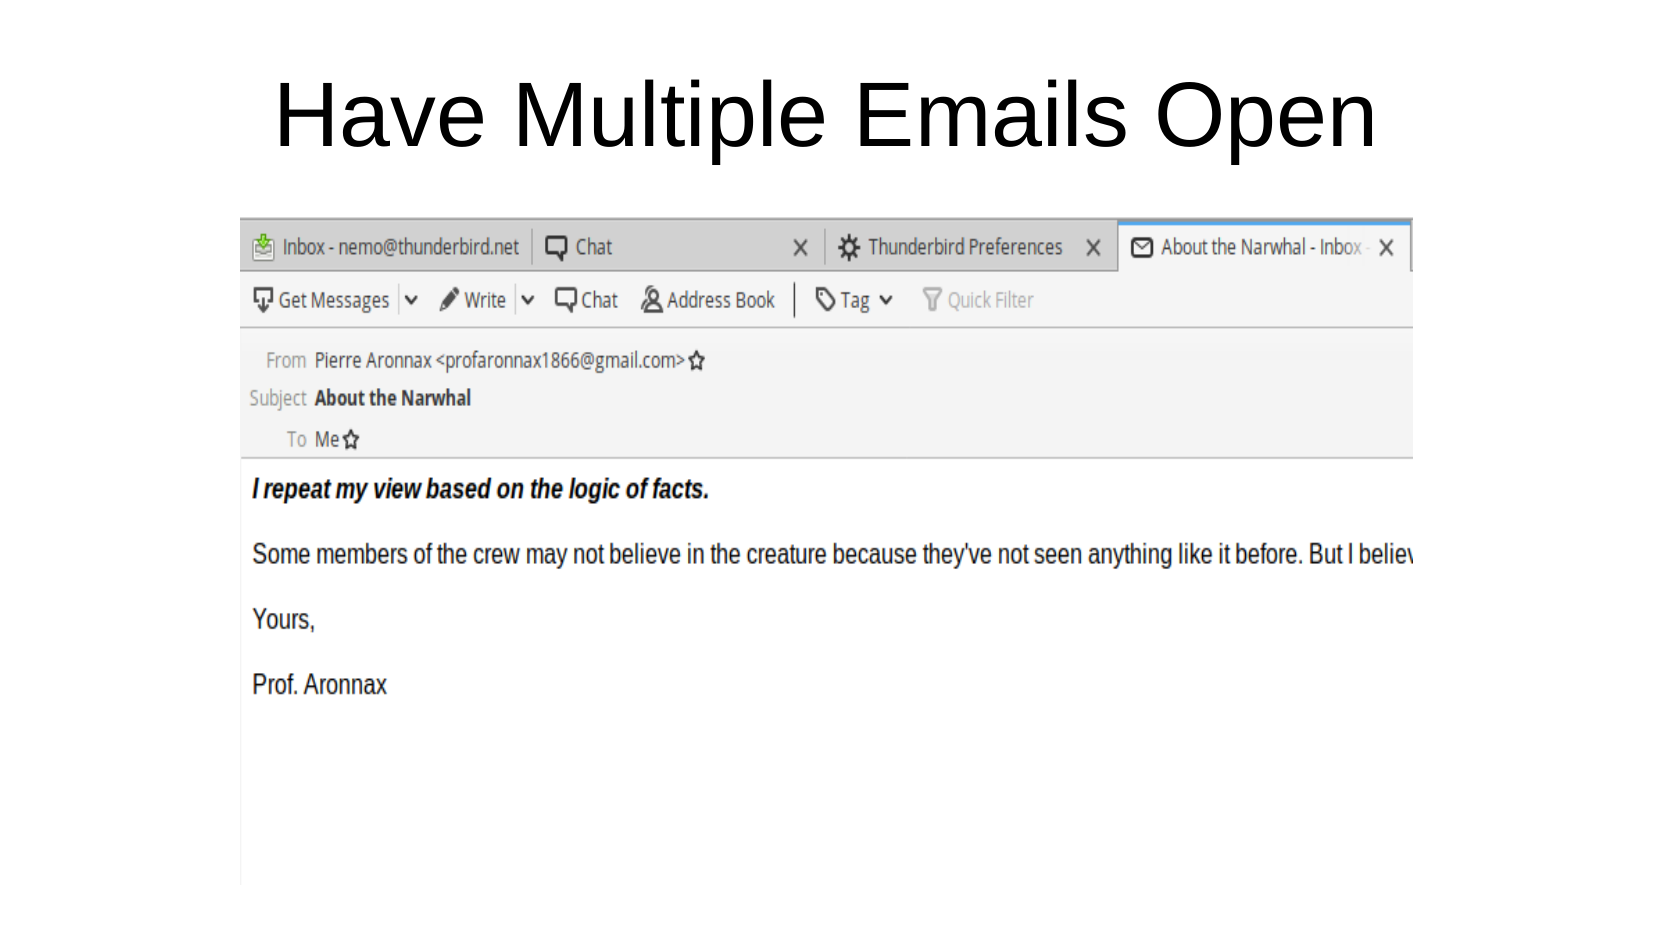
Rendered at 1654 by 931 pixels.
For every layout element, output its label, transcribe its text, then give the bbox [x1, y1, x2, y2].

title Have Multiple Emails Open [82, 37, 1571, 193]
picture [240, 217, 1413, 886]
